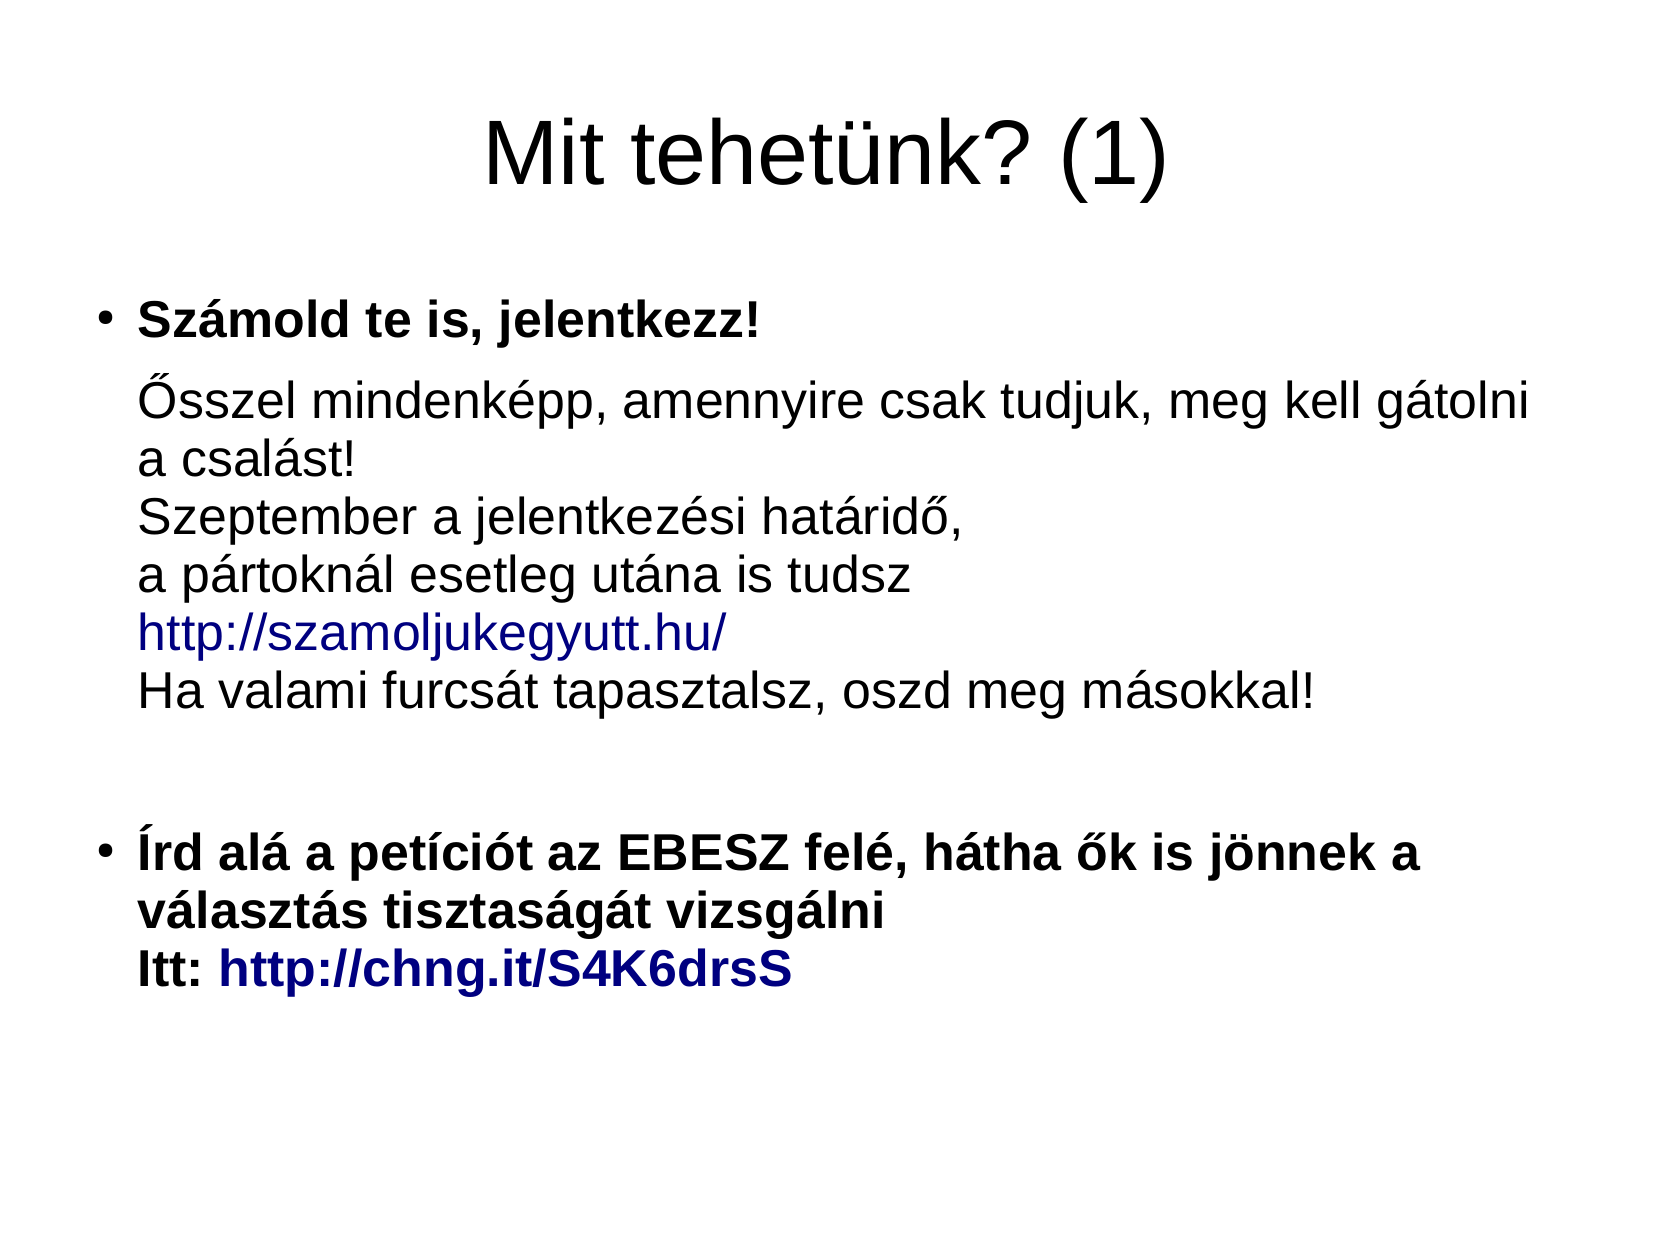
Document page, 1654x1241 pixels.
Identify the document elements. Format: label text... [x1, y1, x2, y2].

title Mit tehetünk? (1) [82, 49, 1571, 257]
list Számold te is, jelentkezz! Ősszel mindenképp, amennyire csak tudjuk, meg kell gátolni a csalást! Szeptember a jelentkezési határidő, a pártoknál esetleg utána is tudsz http://szamoljukegyutt.hu/ Ha valami furcsát tapasztalsz, oszd meg másokkal! Írd alá a petíciót az EBESZ felé, hátha ők is jönnek a választás tisztaságát vizsgálni Itt: http://chng.it/S4K6drsS [82, 290, 1571, 1010]
